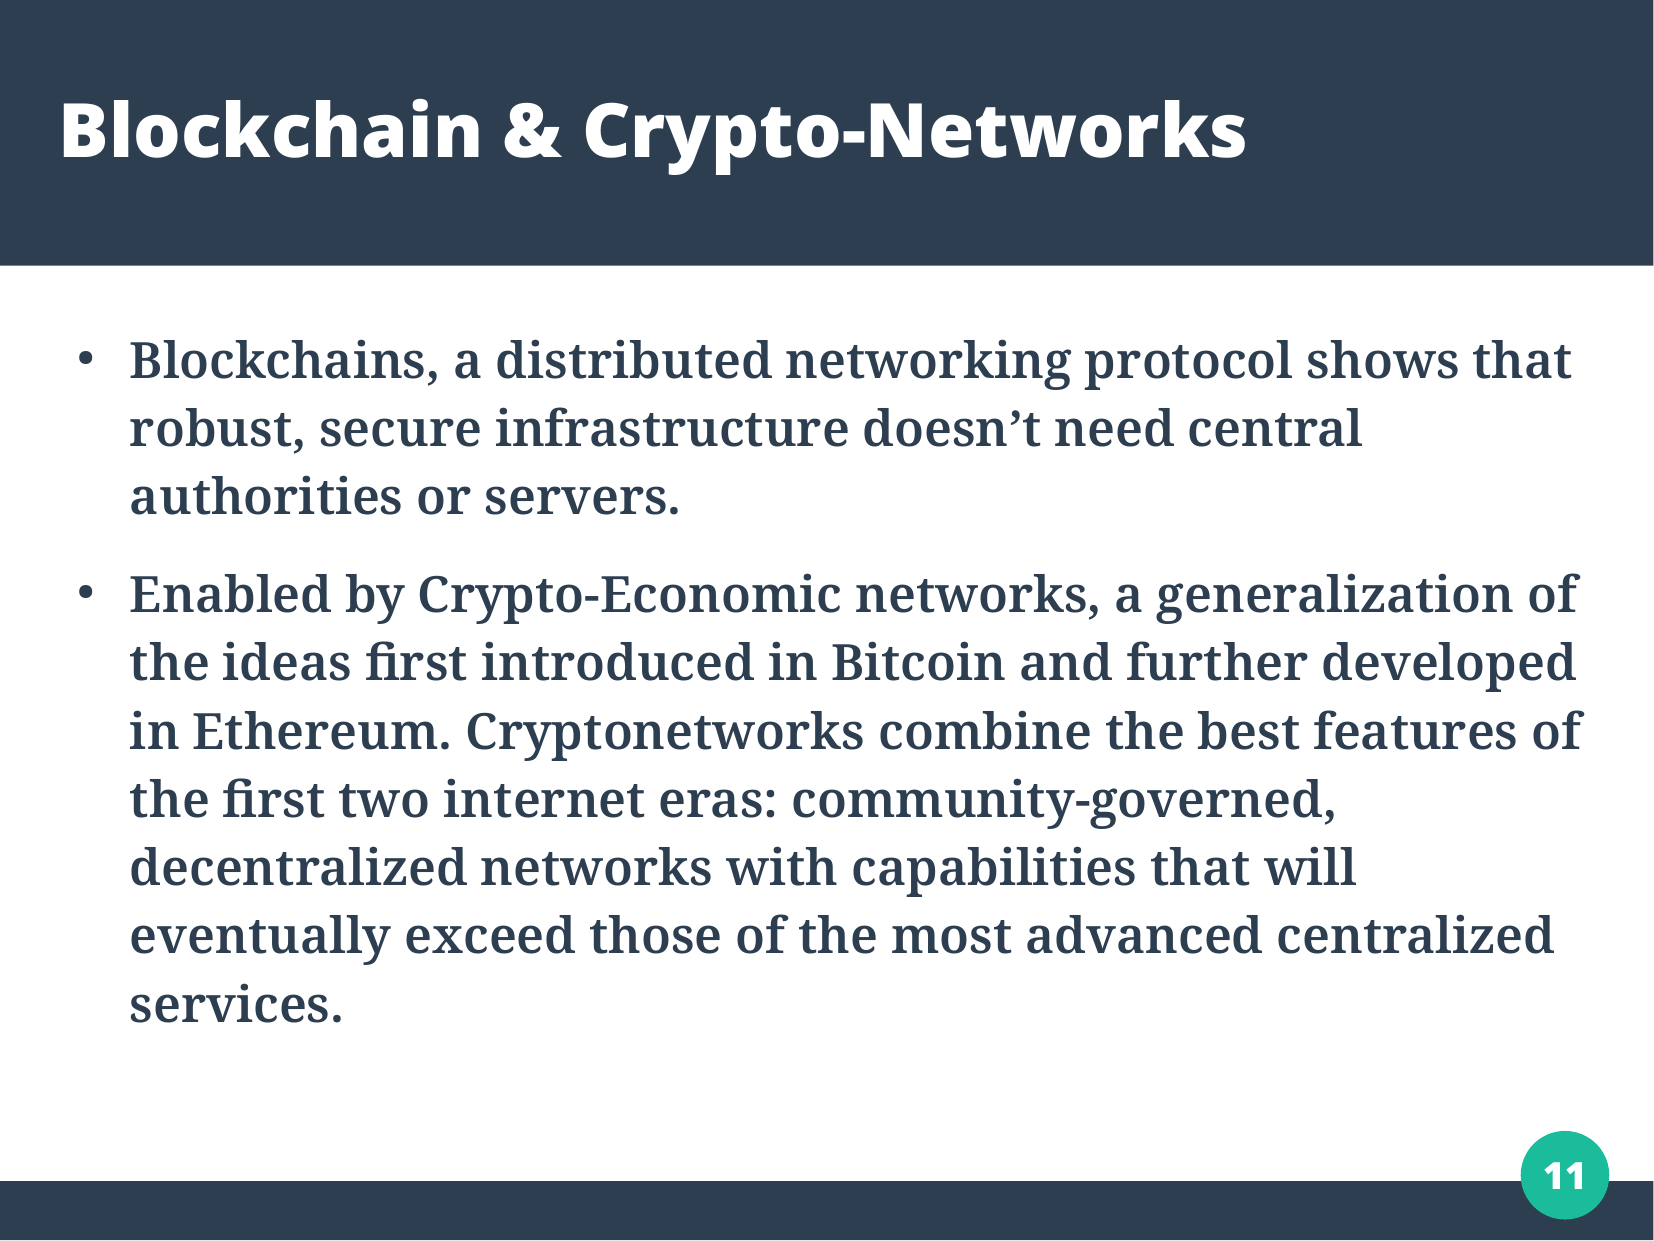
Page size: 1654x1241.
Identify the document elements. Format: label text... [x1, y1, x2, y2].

list Blockchains, a distributed networking protocol shows that robust, secure infrastructure doesn’t need central authorities or servers. Enabled by Crypto-Economic networks, a generalization of the ideas first introduced in Bitcoin and further developed in Ethereum. Cryptonetworks combine the best features of the first two internet eras: community-governed, decentralized networks with capabilities that will eventually exceed those of the most advanced centralized services. [59, 324, 1595, 1152]
title Blockchain & Crypto-Networks [59, 49, 1595, 207]
